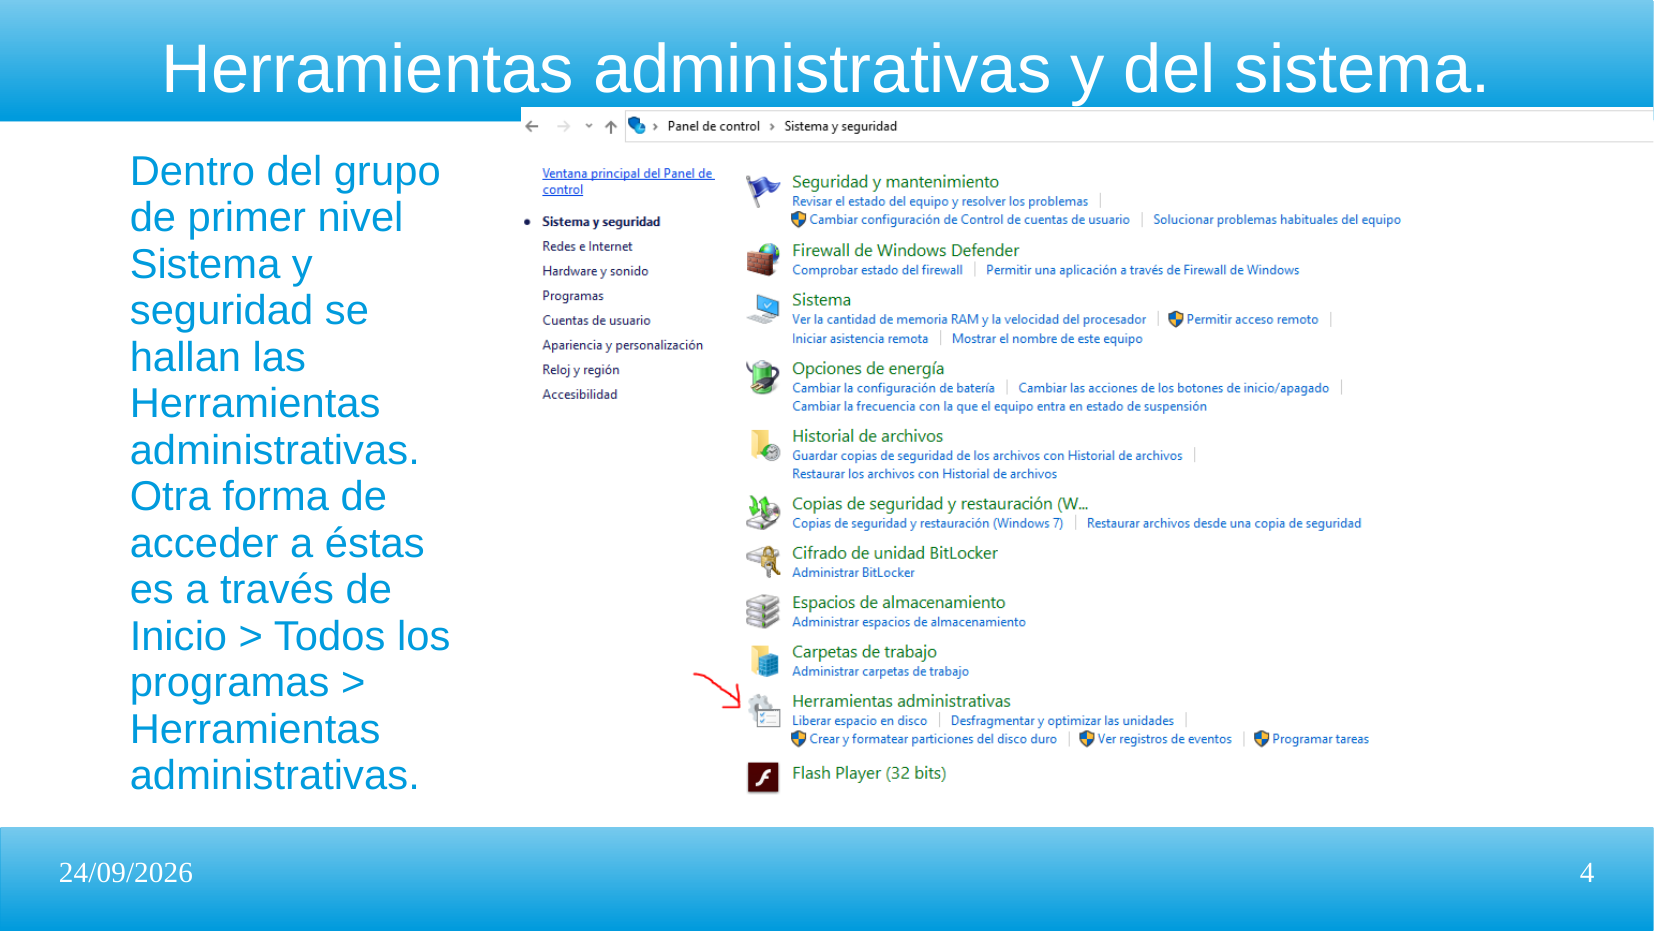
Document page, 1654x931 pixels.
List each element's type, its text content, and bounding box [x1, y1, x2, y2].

title Herramientas administrativas y del sistema. [58, 0, 1595, 275]
picture [521, 107, 1654, 812]
list Dentro del grupo de primer nivel Sistema y seguridad se hallan las Herramientas administrativas. Otra forma de acceder a éstas es a través de Inicio > Todos los programas > Herramientas administrativas. [58, 147, 473, 798]
